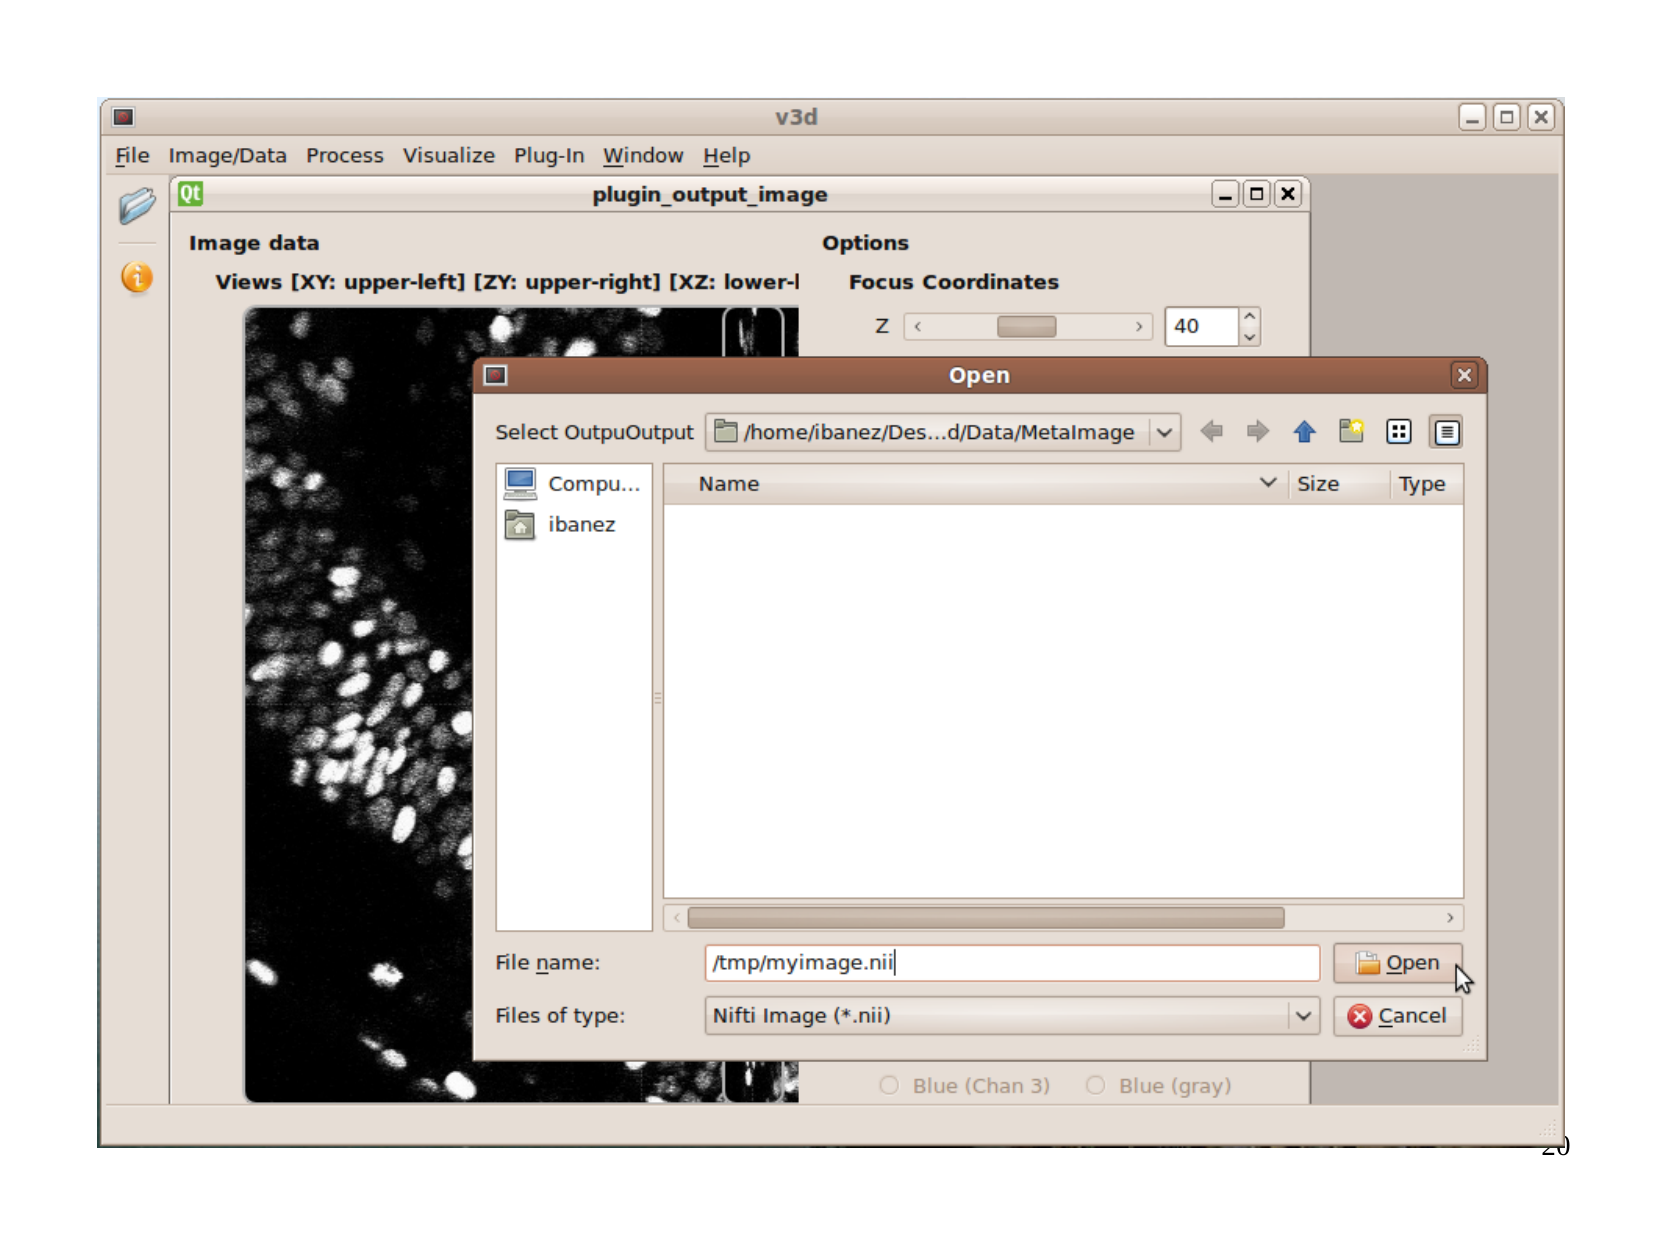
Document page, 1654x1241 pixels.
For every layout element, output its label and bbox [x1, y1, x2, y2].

picture [97, 97, 1565, 1148]
